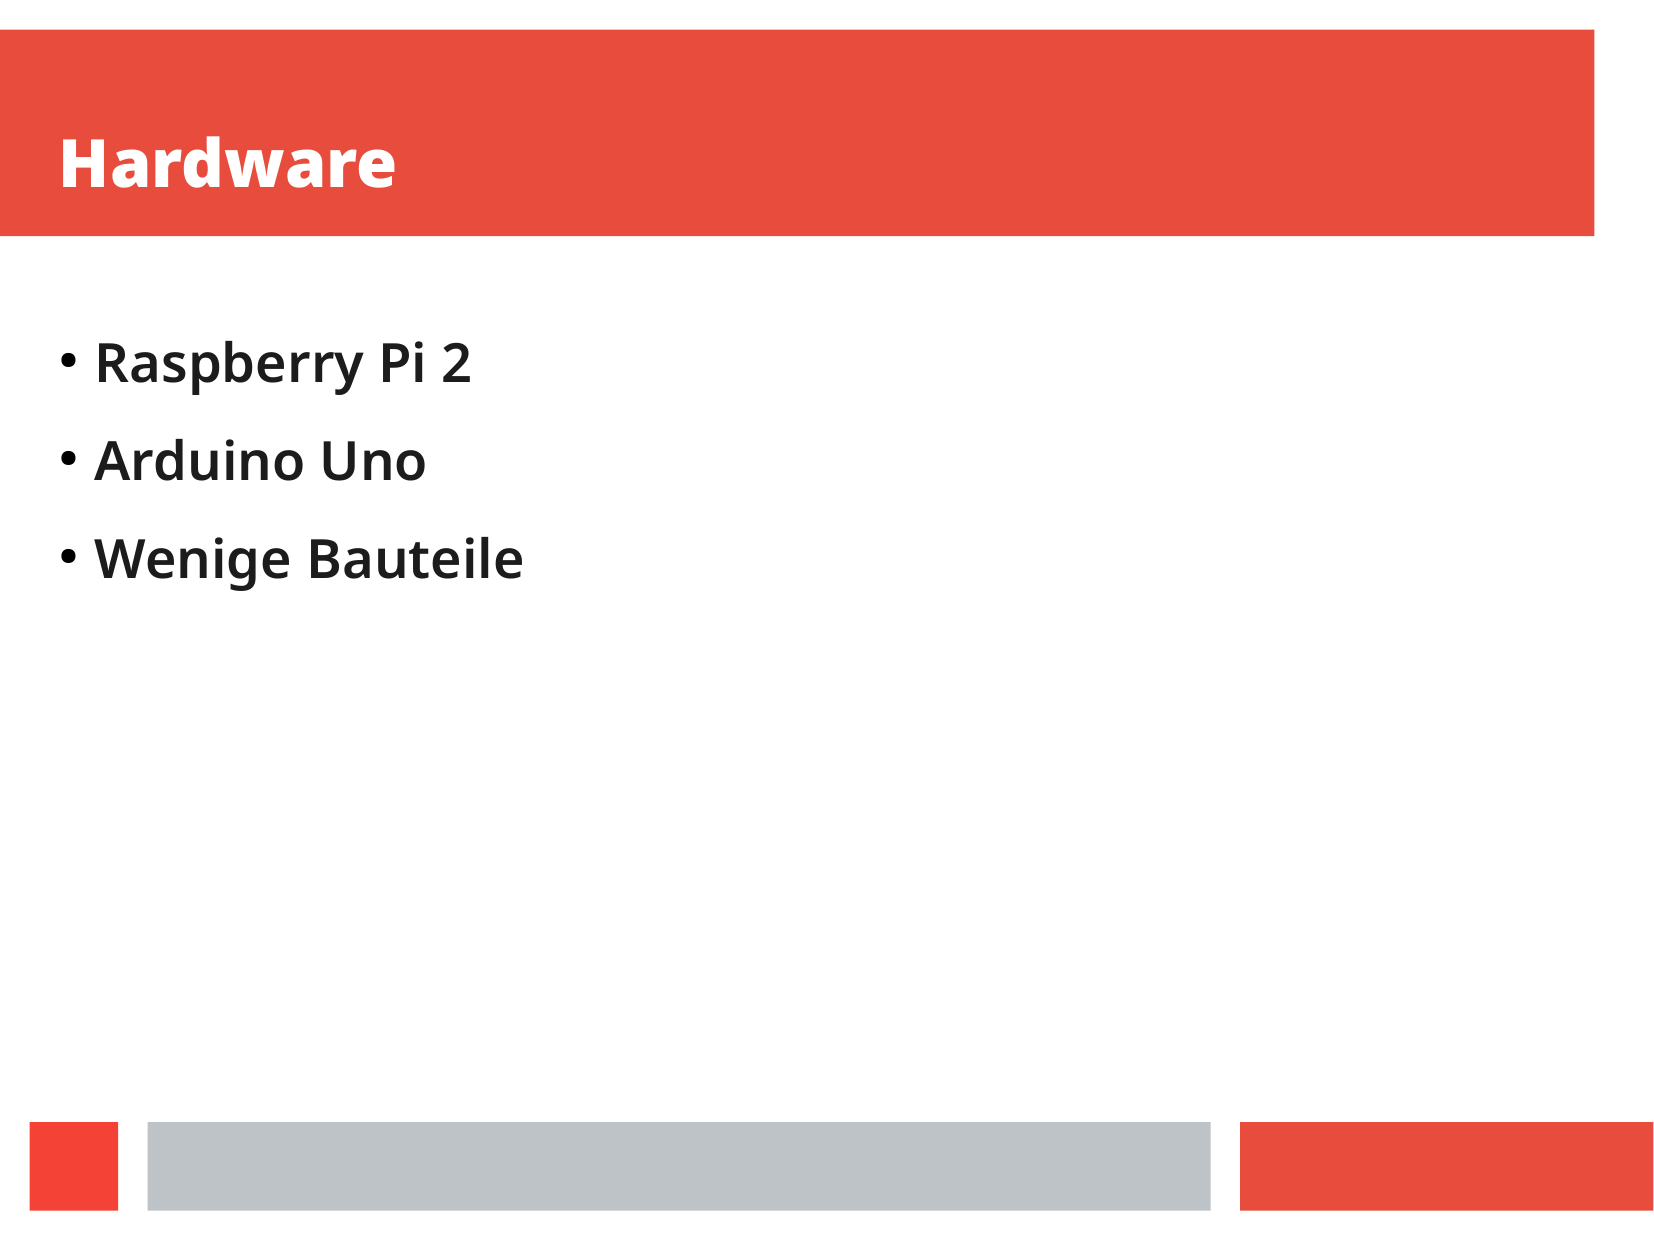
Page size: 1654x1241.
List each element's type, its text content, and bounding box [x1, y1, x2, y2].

list Raspberry Pi 2 Arduino Uno Wenige Bauteile [59, 324, 1565, 1093]
title Hardware [59, 59, 1595, 207]
